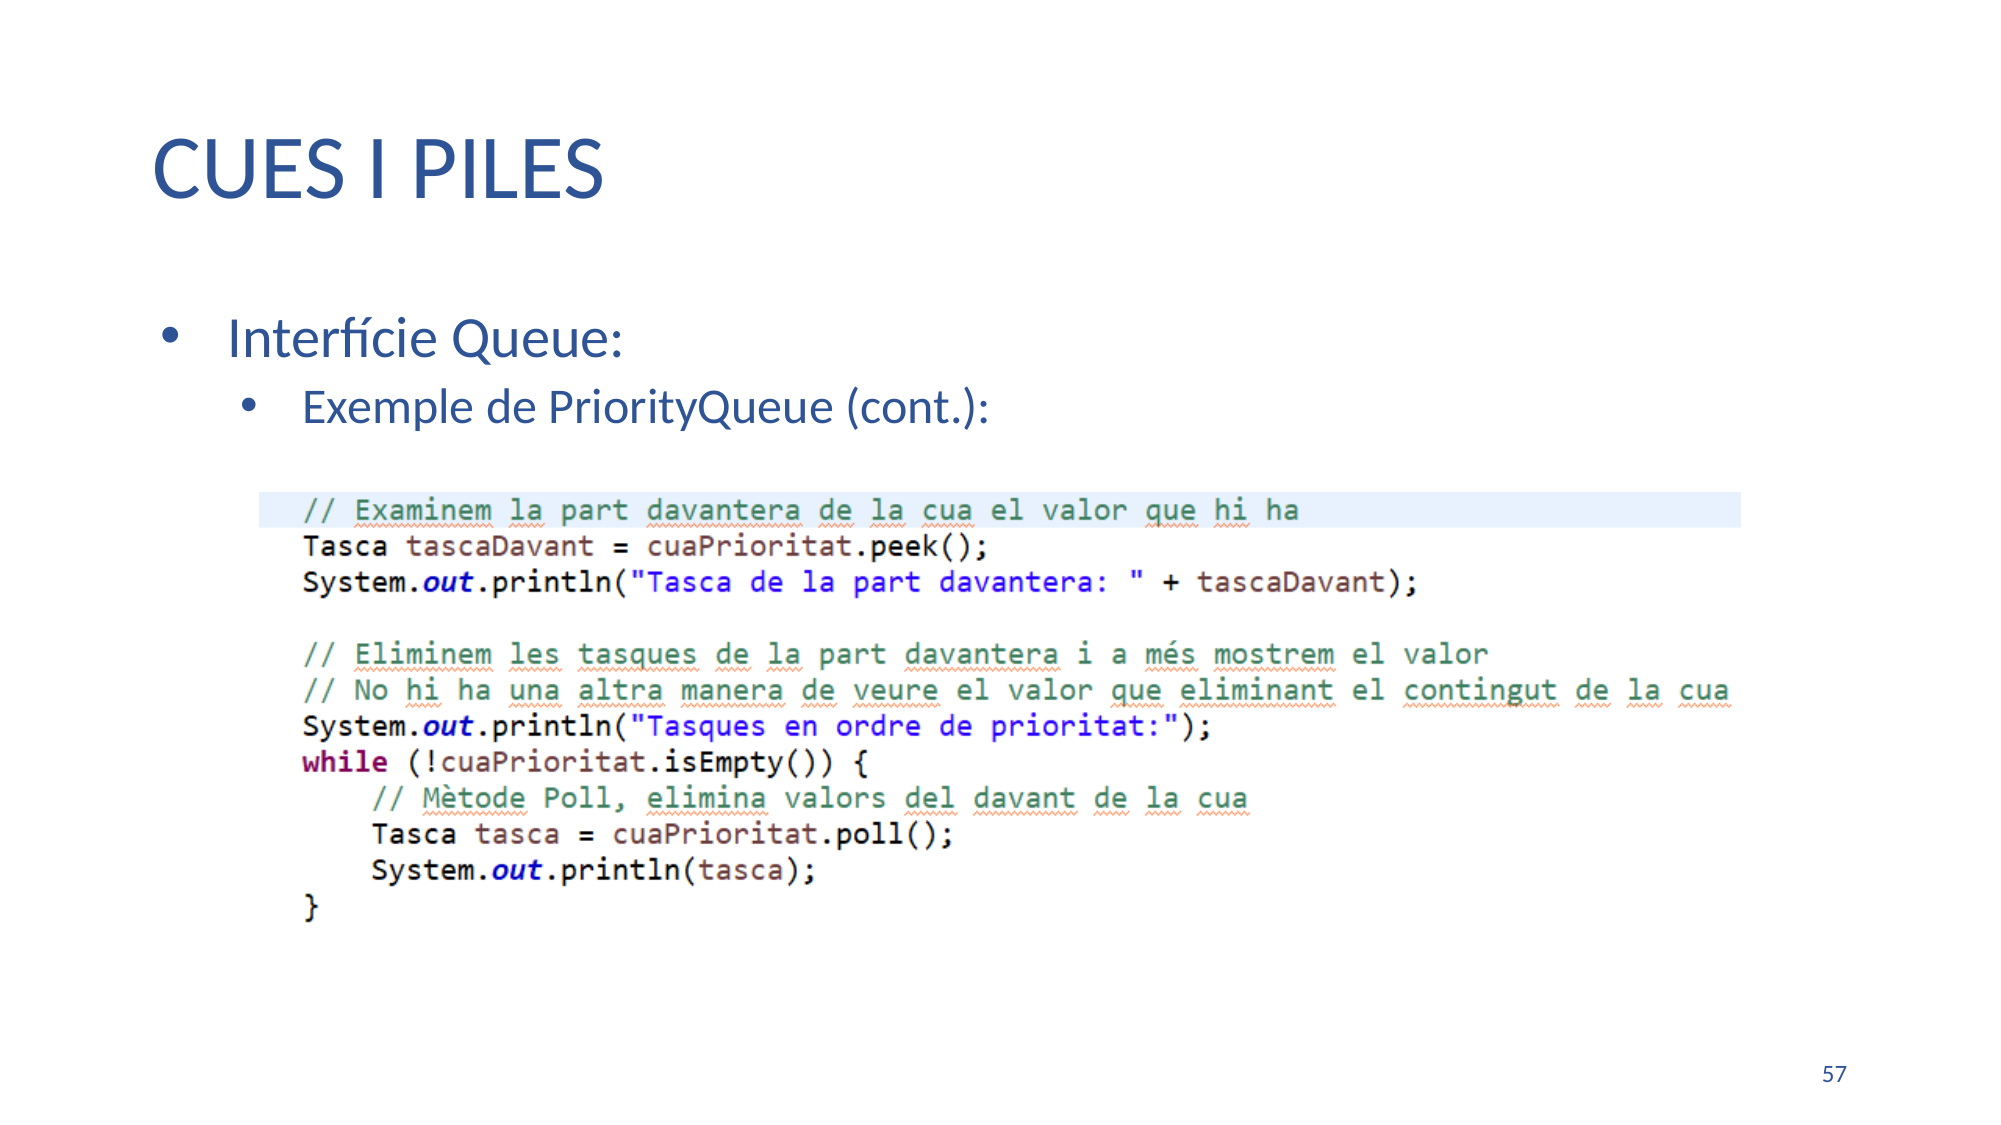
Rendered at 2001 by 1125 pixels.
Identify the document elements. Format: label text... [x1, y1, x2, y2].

title CUES I PILES [137, 59, 1863, 278]
slide_number <number> [1412, 1042, 1863, 1103]
picture [259, 492, 1741, 928]
list Interfície Queue: Exemple de PriorityQueue (cont.): [137, 299, 1863, 1014]
